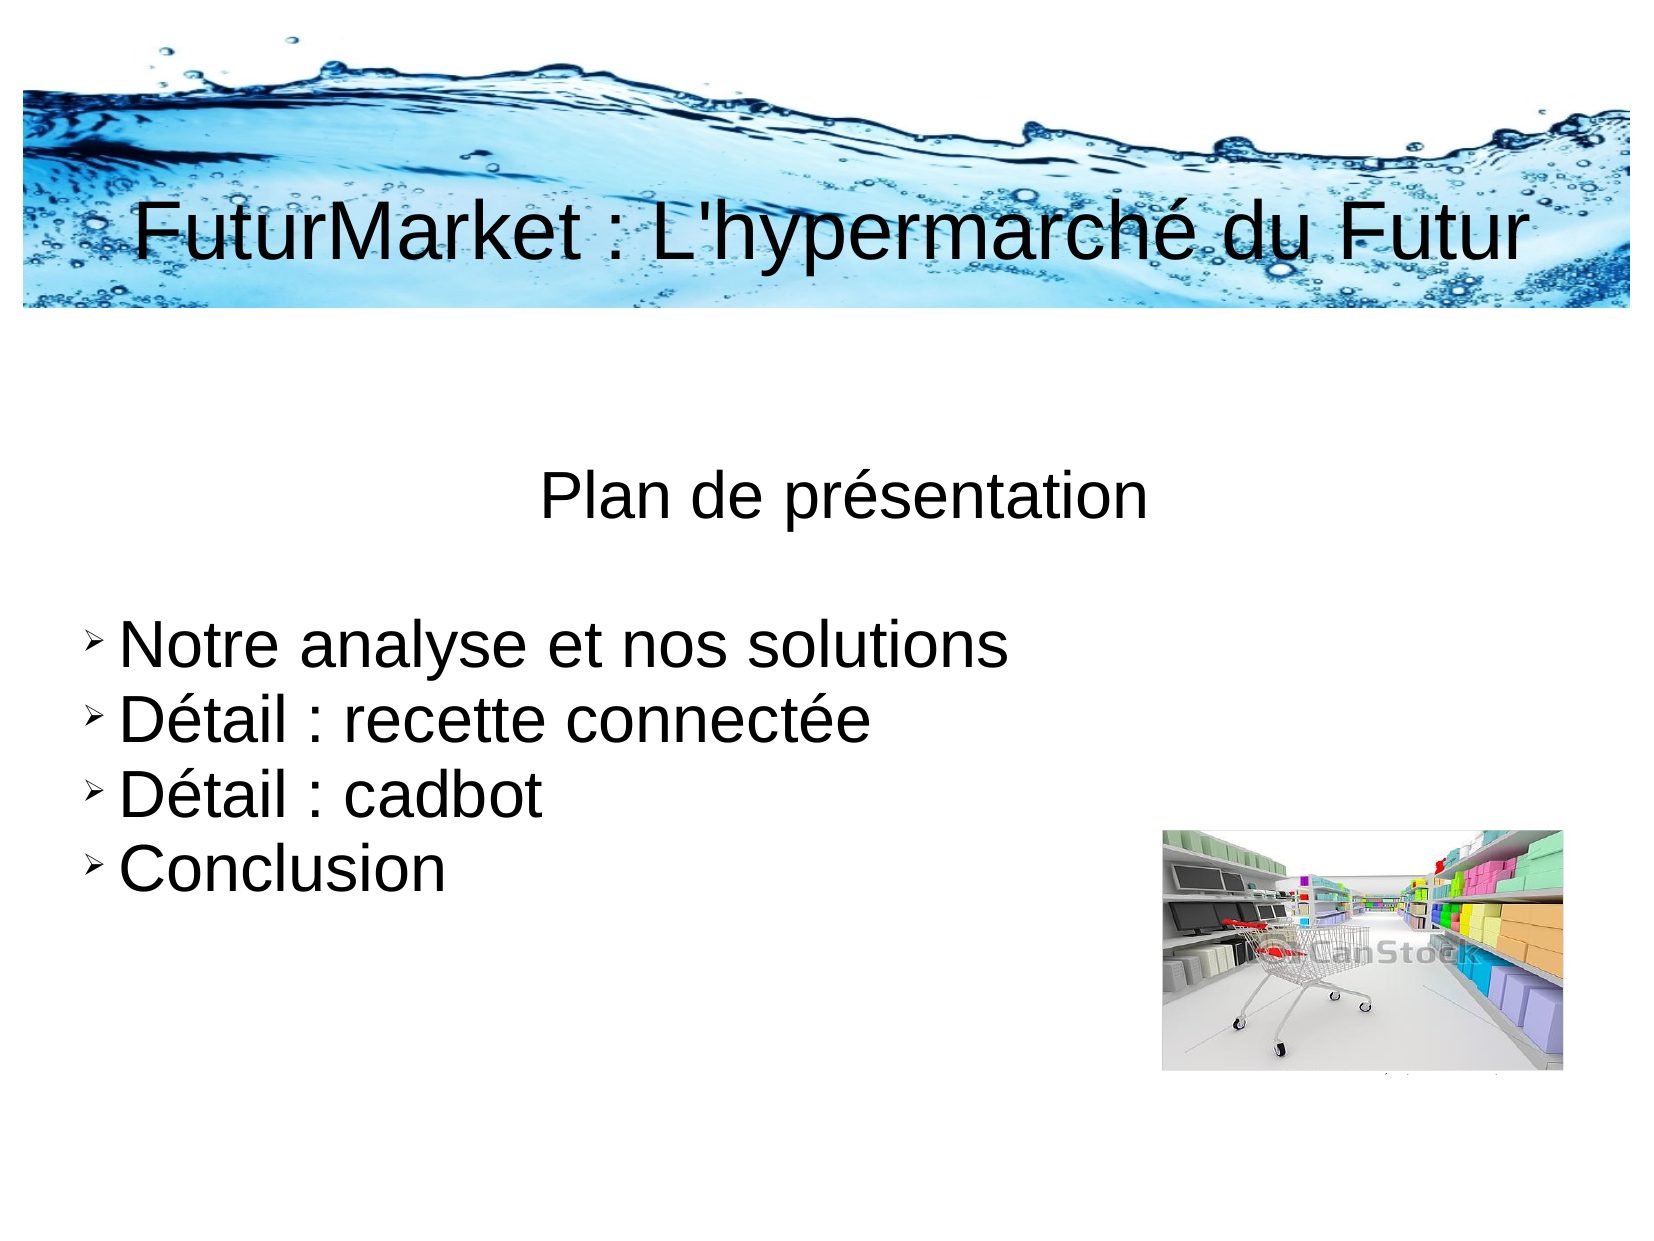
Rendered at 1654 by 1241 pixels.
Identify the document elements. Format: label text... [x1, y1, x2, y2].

subtitle Plan de présentation Notre analyse et nos solutions Détail : recette connectée Détail : cadbot Conclusion [82, 354, 1571, 1010]
picture [23, 23, 1630, 308]
picture [1157, 826, 1571, 1075]
